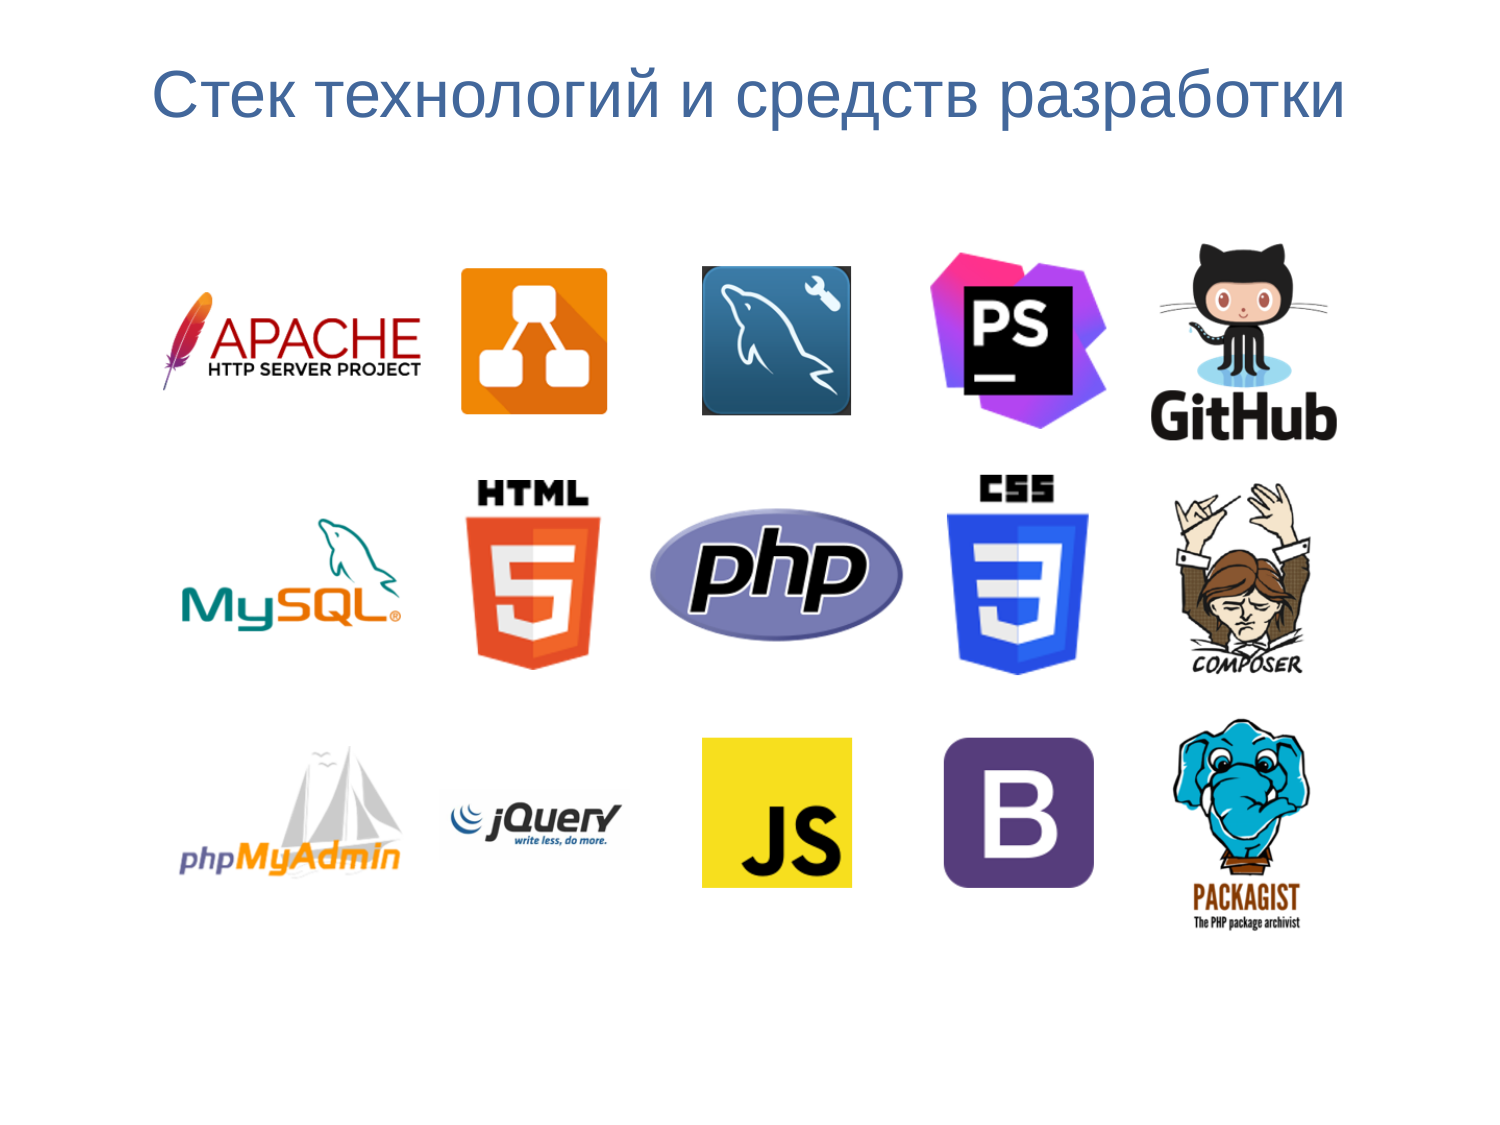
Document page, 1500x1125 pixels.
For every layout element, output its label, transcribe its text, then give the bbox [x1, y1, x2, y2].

picture [157, 238, 1343, 938]
text_box Стек технологий и средств разработки [74, 45, 1425, 138]
